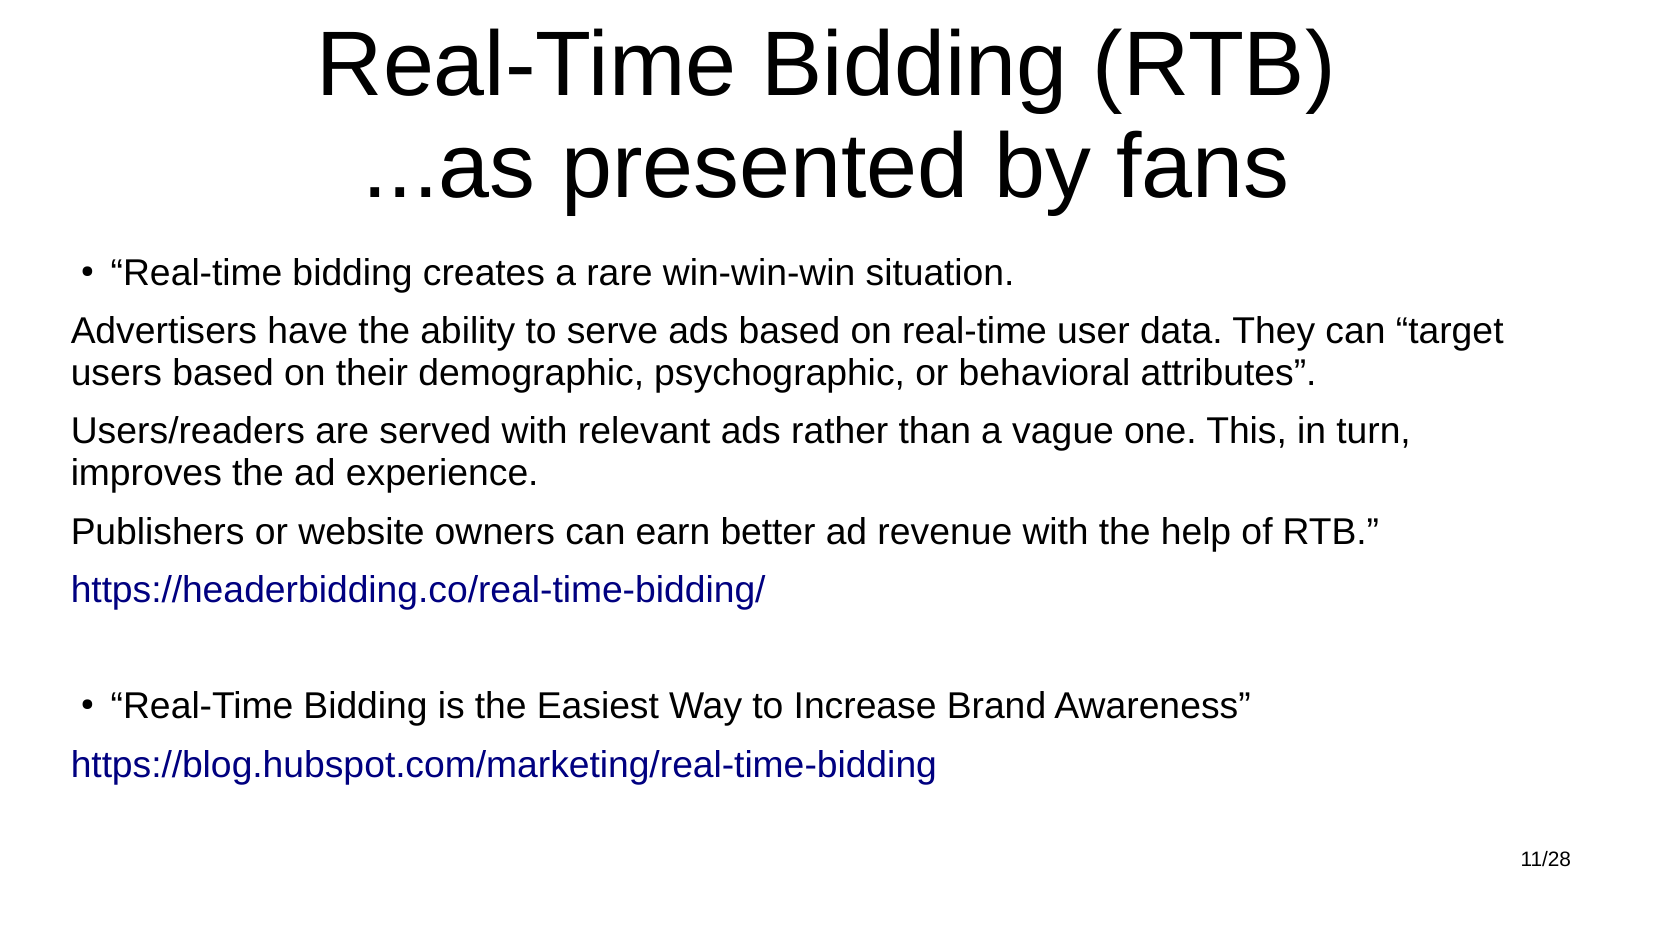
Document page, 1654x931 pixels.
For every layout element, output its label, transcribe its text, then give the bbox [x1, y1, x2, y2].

title Real-Time Bidding (RTB) ...as presented by fans [82, 12, 1571, 218]
list “Real-time bidding creates a rare win-win-win situation. Advertisers have the ability to serve ads based on real-time user data. They can “target users based on their demographic, psychographic, or behavioral attributes”. Users/readers are served with relevant ads rather than a vague one. This, in turn, improves the ad experience. Publishers or website owners can earn better ad revenue with the help of RTB.” https://headerbidding.co/real-time-bidding/ “Real-Time Bidding is the Easiest Way to Increase Brand Awareness” https://blog.hubspot.com/marketing/real-time-bidding [70, 251, 1560, 792]
